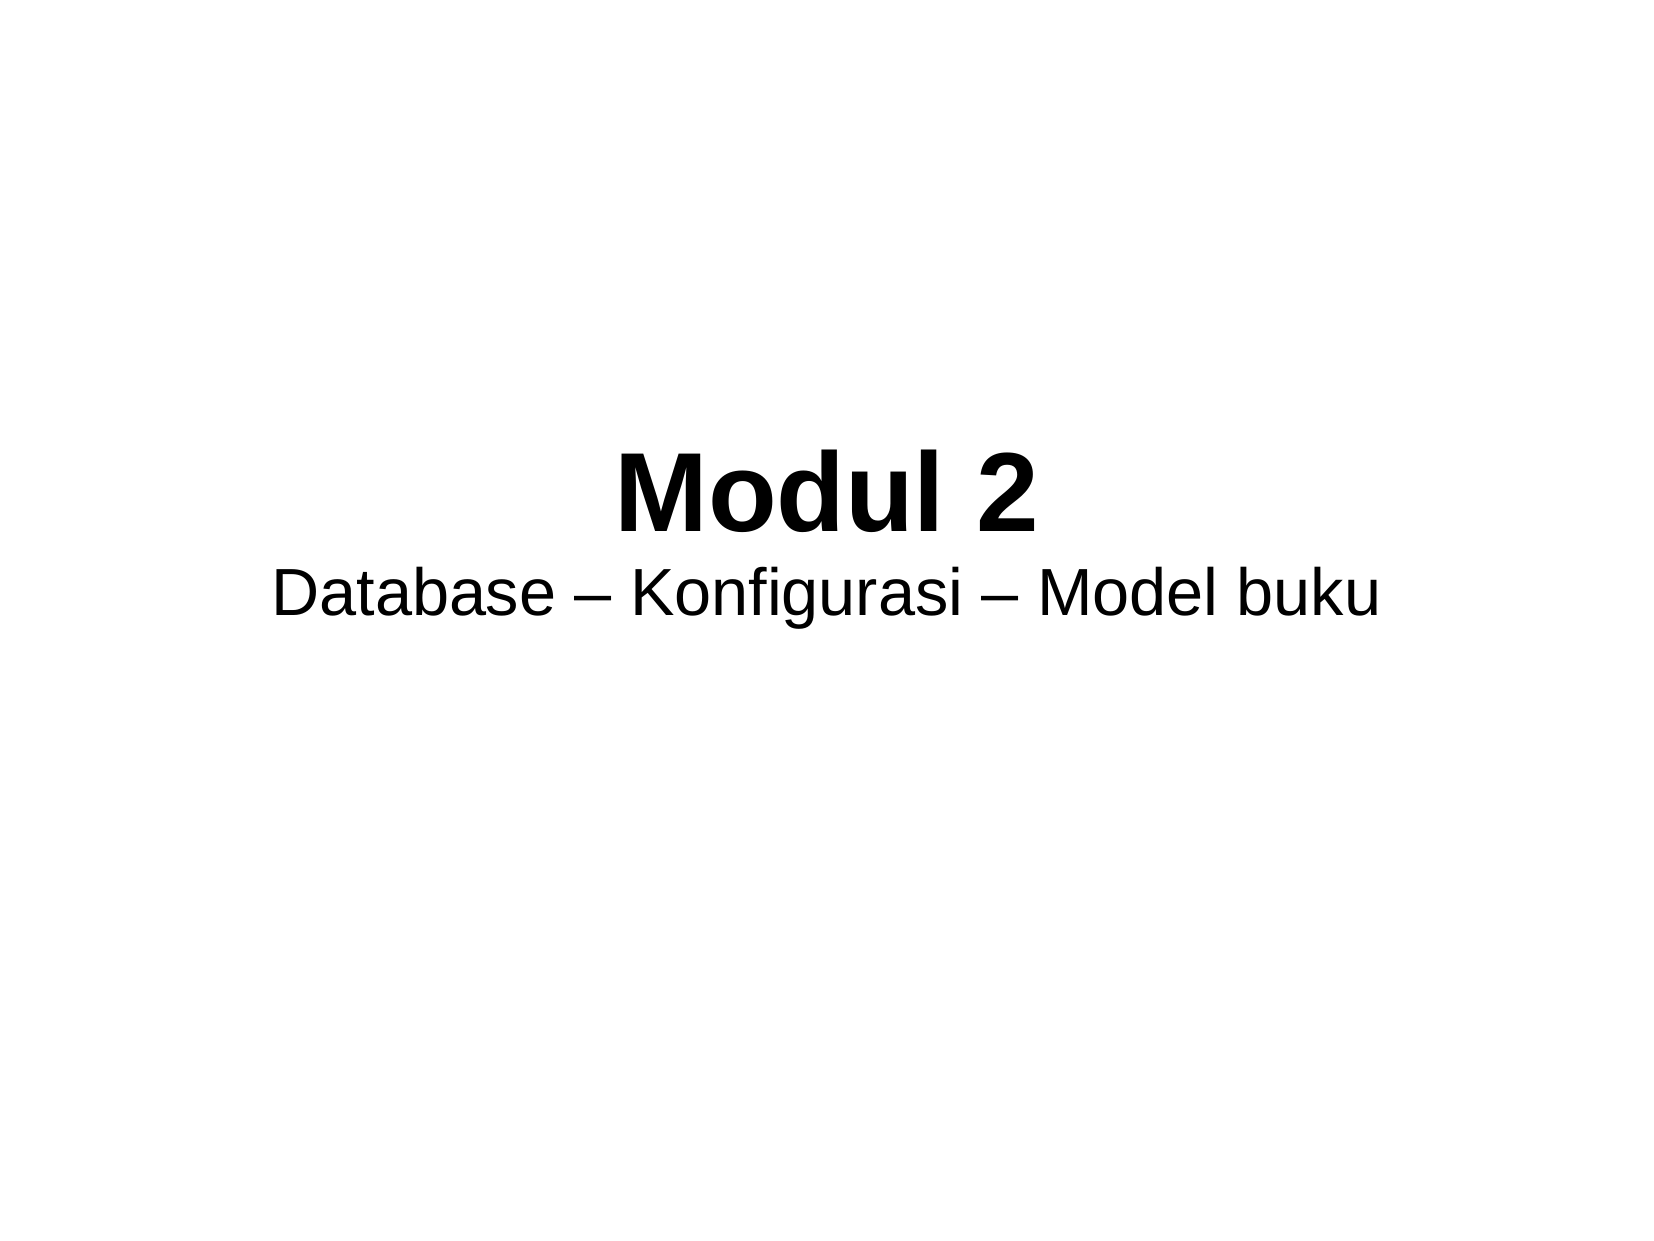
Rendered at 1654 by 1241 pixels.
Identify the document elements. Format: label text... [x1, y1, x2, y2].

text_box Modul 2 Database – Konfigurasi – Model buku [82, 49, 1571, 1010]
